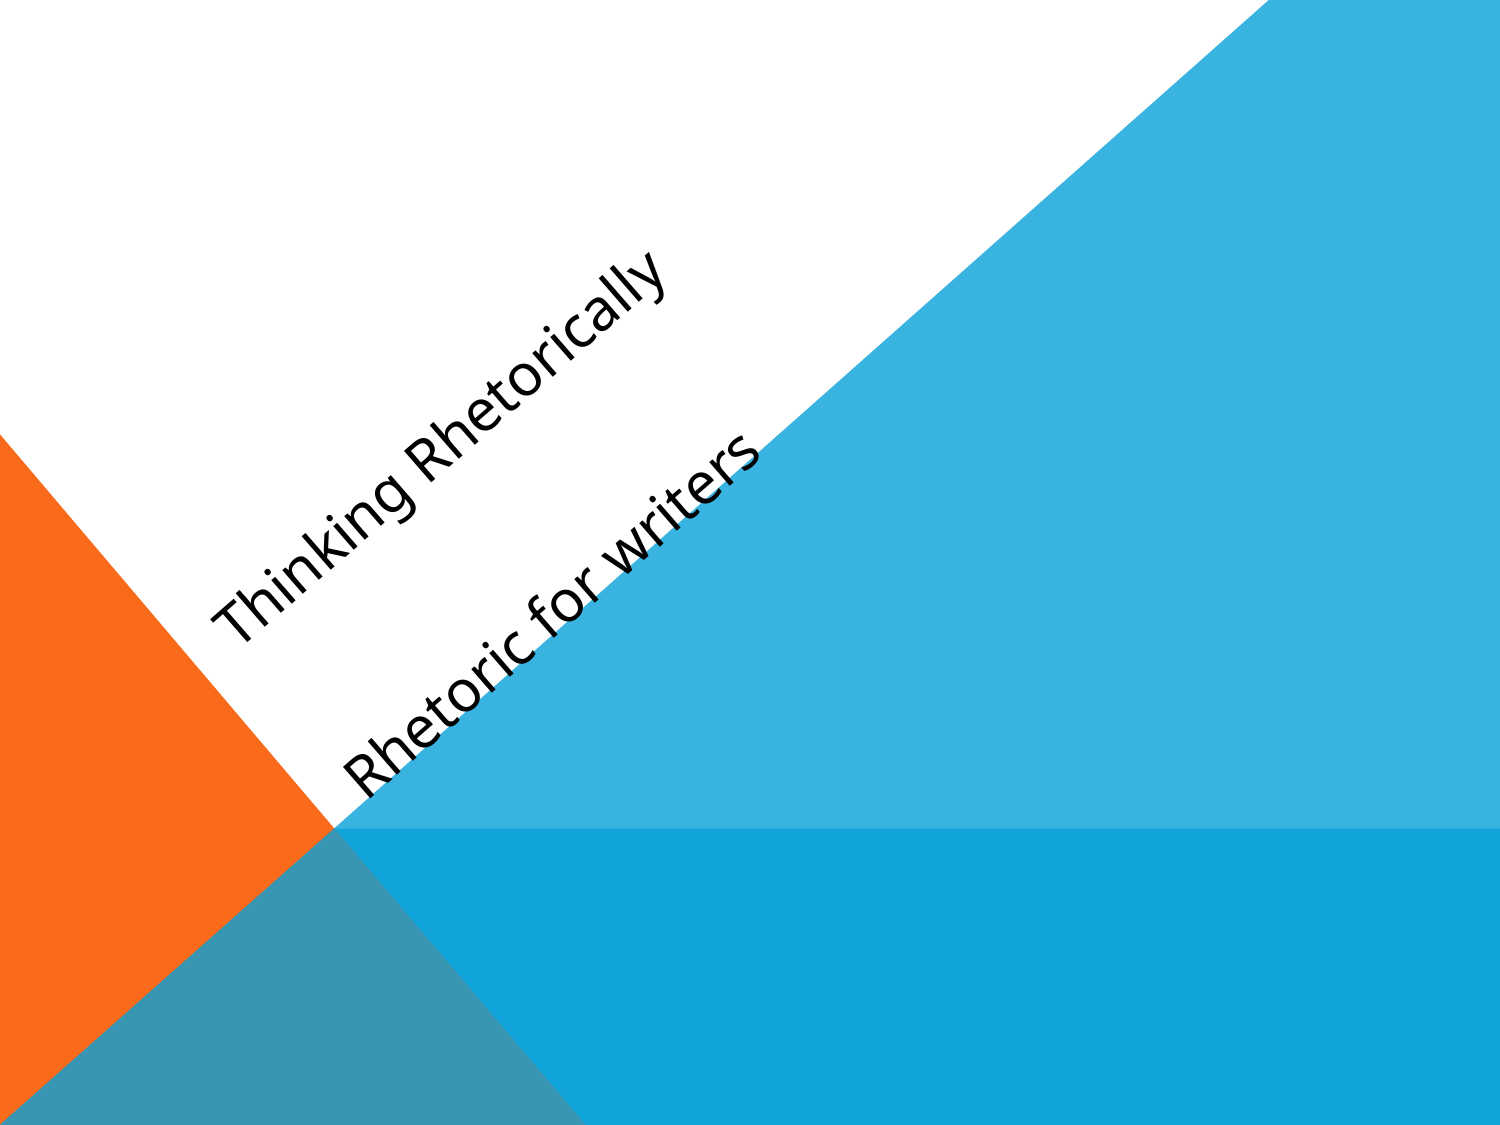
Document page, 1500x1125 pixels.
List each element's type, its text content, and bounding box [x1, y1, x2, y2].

title Thinking Rhetorically [182, 4, 1012, 761]
subtitle Rhetoric for writers [312, 61, 1154, 804]
